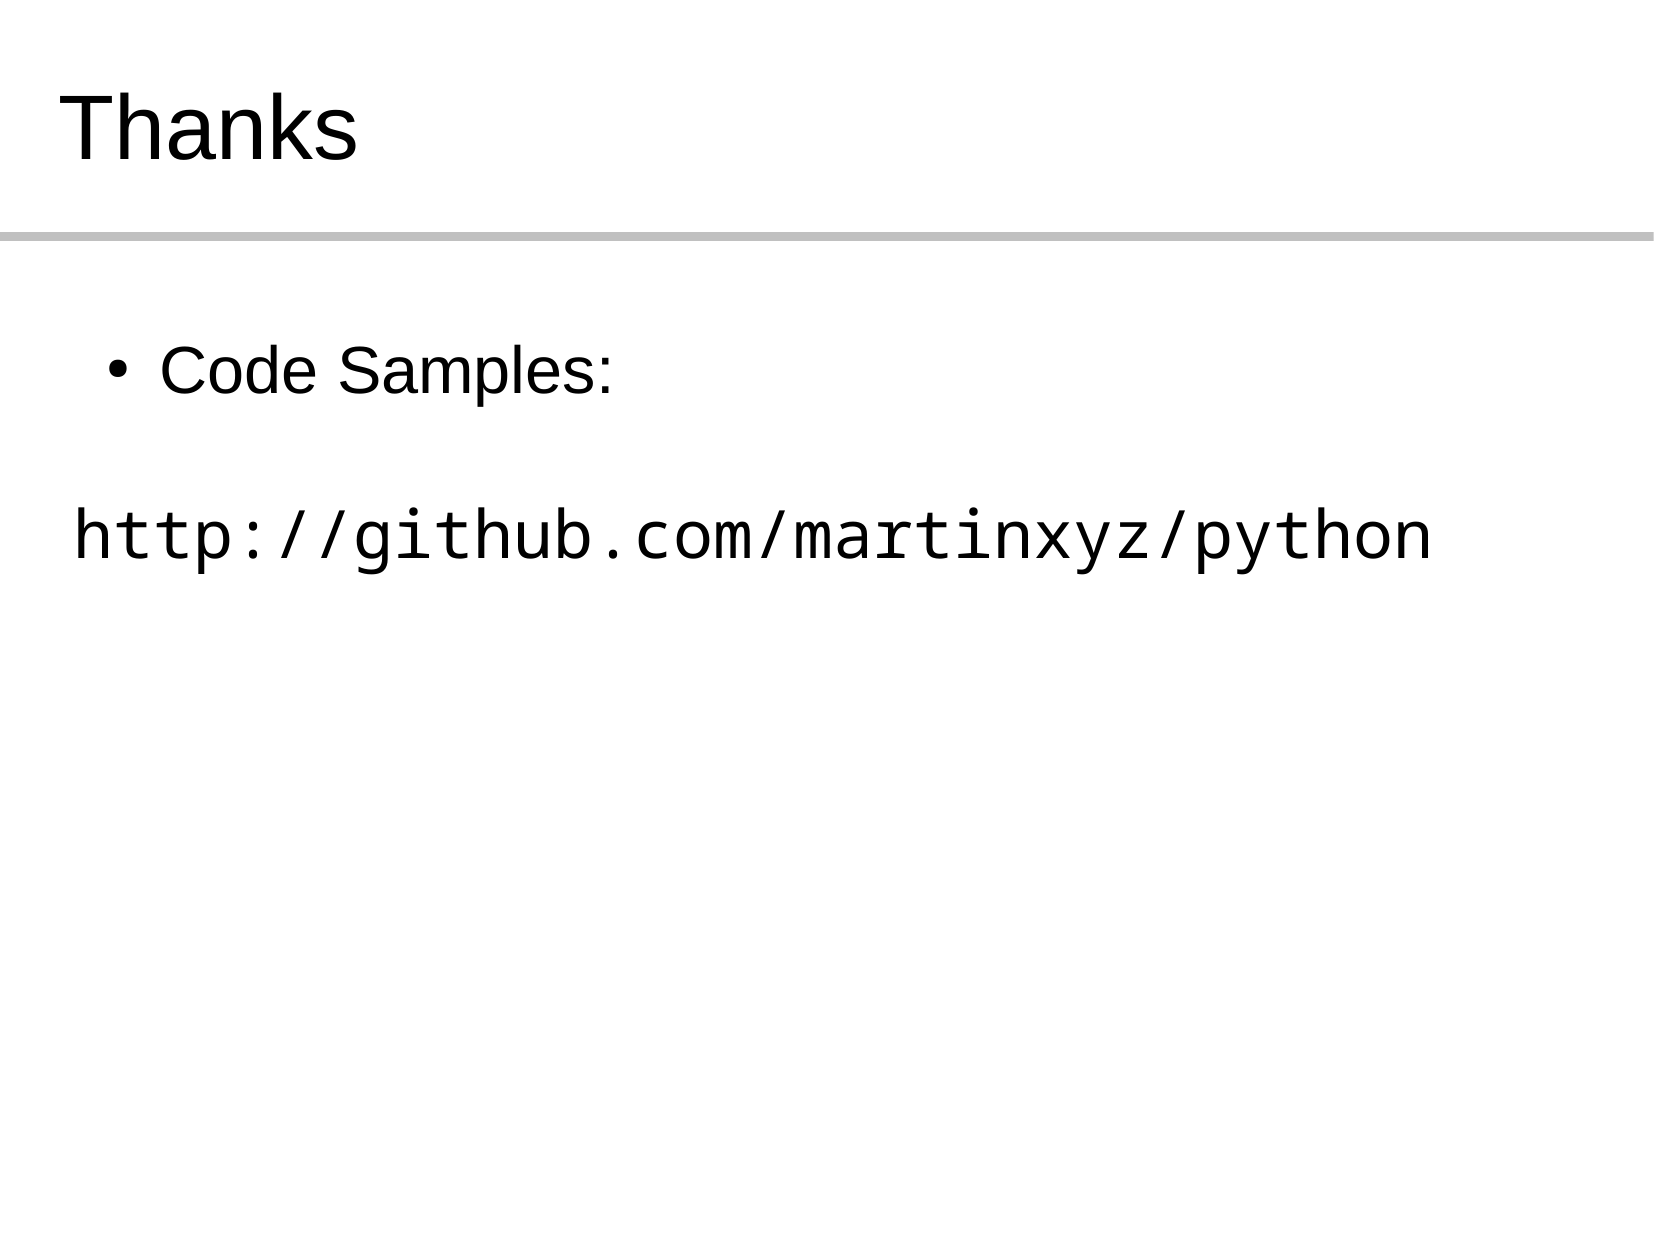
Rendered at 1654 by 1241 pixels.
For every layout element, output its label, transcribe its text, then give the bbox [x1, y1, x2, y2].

text_box http://github.com/martinxyz/python [59, 479, 1565, 562]
title Thanks [59, 56, 1595, 200]
list Code Samples: [88, 333, 1571, 1137]
